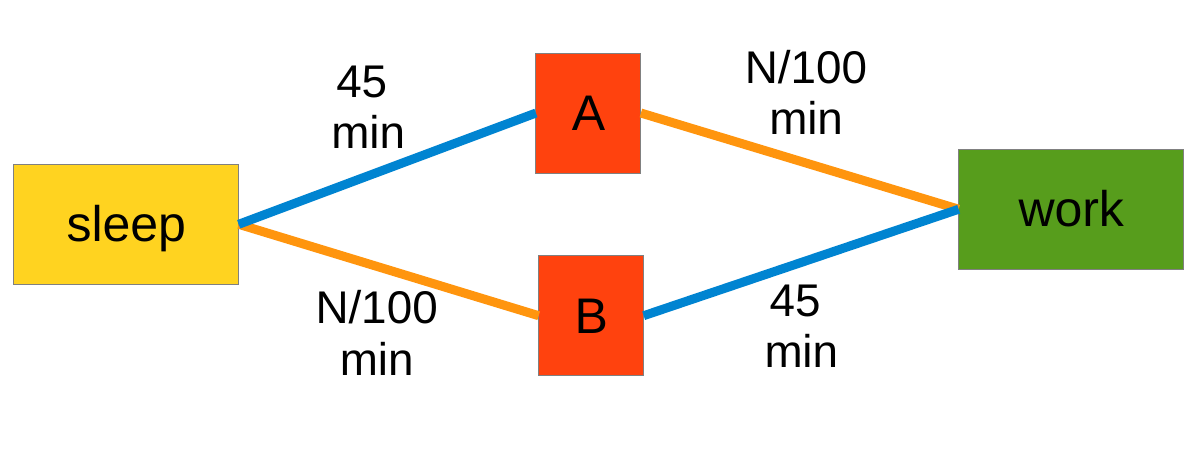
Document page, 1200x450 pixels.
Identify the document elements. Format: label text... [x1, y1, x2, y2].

text_box N/100 min [725, 34, 888, 211]
text_box B [538, 255, 644, 376]
text_box 45 min [742, 267, 861, 444]
text_box A [535, 53, 641, 174]
text_box sleep [13, 164, 239, 285]
text_box work [958, 149, 1184, 270]
text_box 45 min [309, 48, 427, 225]
text_box N/100 min [295, 274, 458, 450]
